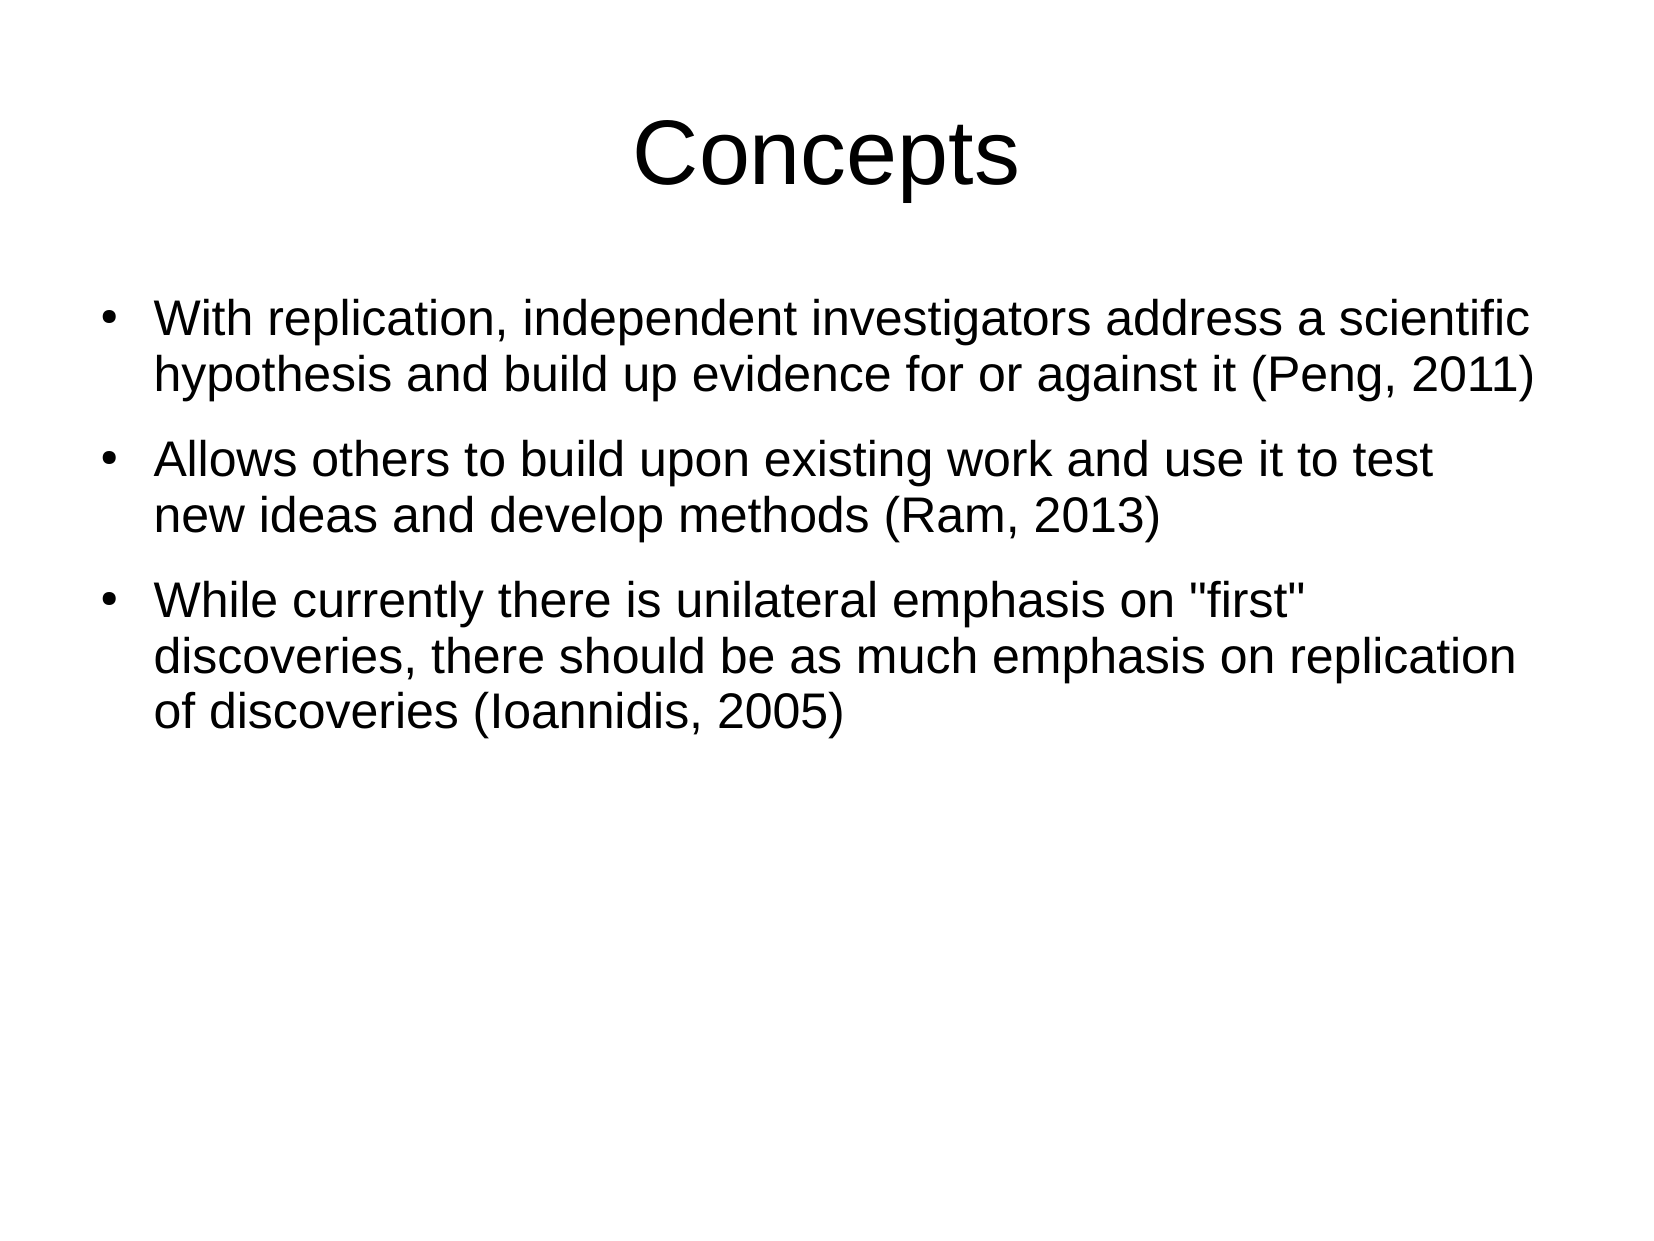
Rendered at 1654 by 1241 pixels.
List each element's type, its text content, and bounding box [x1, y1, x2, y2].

list With replication, independent investigators address a scientific hypothesis and build up evidence for or against it (Peng, 2011) Allows others to build upon existing work and use it to test new ideas and develop methods (Ram, 2013) While currently there is unilateral emphasis on "first" discoveries, there should be as much emphasis on replication of discoveries (Ioannidis, 2005) [82, 290, 1538, 1010]
title Concepts [82, 49, 1571, 257]
